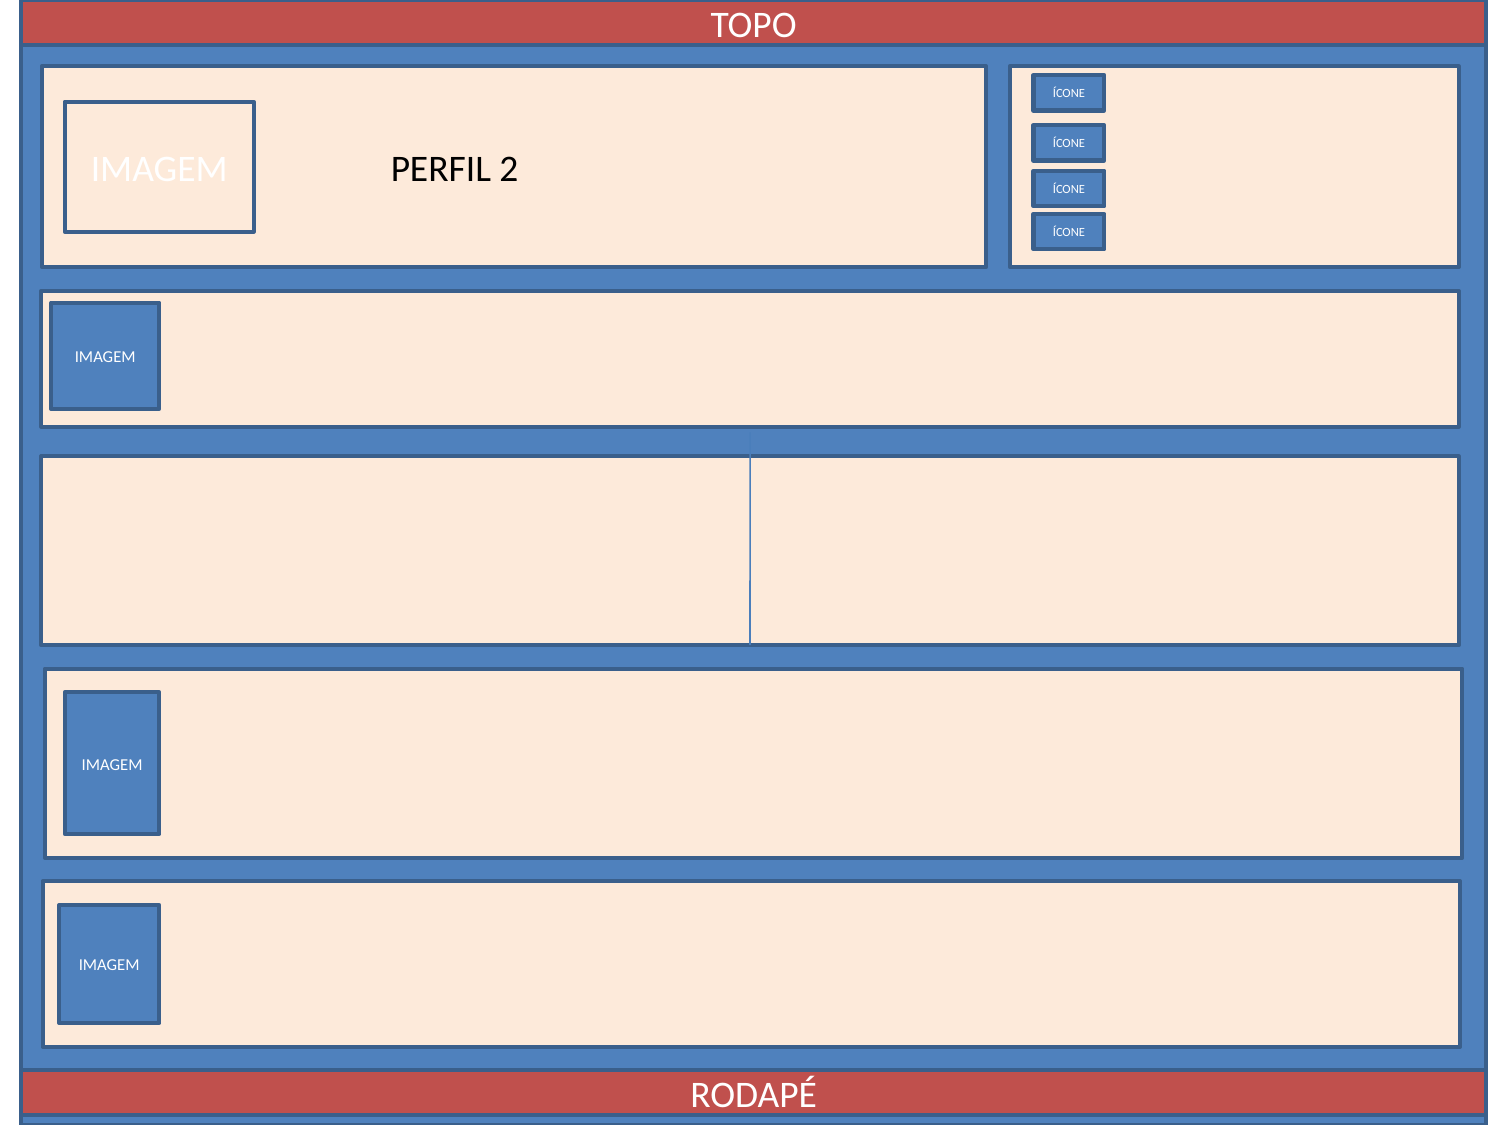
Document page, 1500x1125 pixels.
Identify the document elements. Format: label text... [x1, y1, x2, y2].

text_box ÍCONE [1033, 170, 1105, 207]
text_box ÍCONE [1033, 75, 1105, 111]
text_box RODAPÉ [21, 1069, 1486, 1115]
text_box [21, 1115, 1486, 1125]
text_box IMAGEM [64, 101, 254, 232]
text_box IMAGEM [51, 302, 160, 409]
text_box PERFIL 2 [348, 136, 561, 197]
text_box IMAGEM [64, 692, 160, 835]
text_box ÍCONE [1033, 125, 1105, 161]
text_box ÍCONE [1033, 213, 1105, 250]
text_box IMAGEM [59, 905, 160, 1024]
text_box [21, 46, 1486, 1069]
text_box TOPO [21, 0, 1486, 46]
